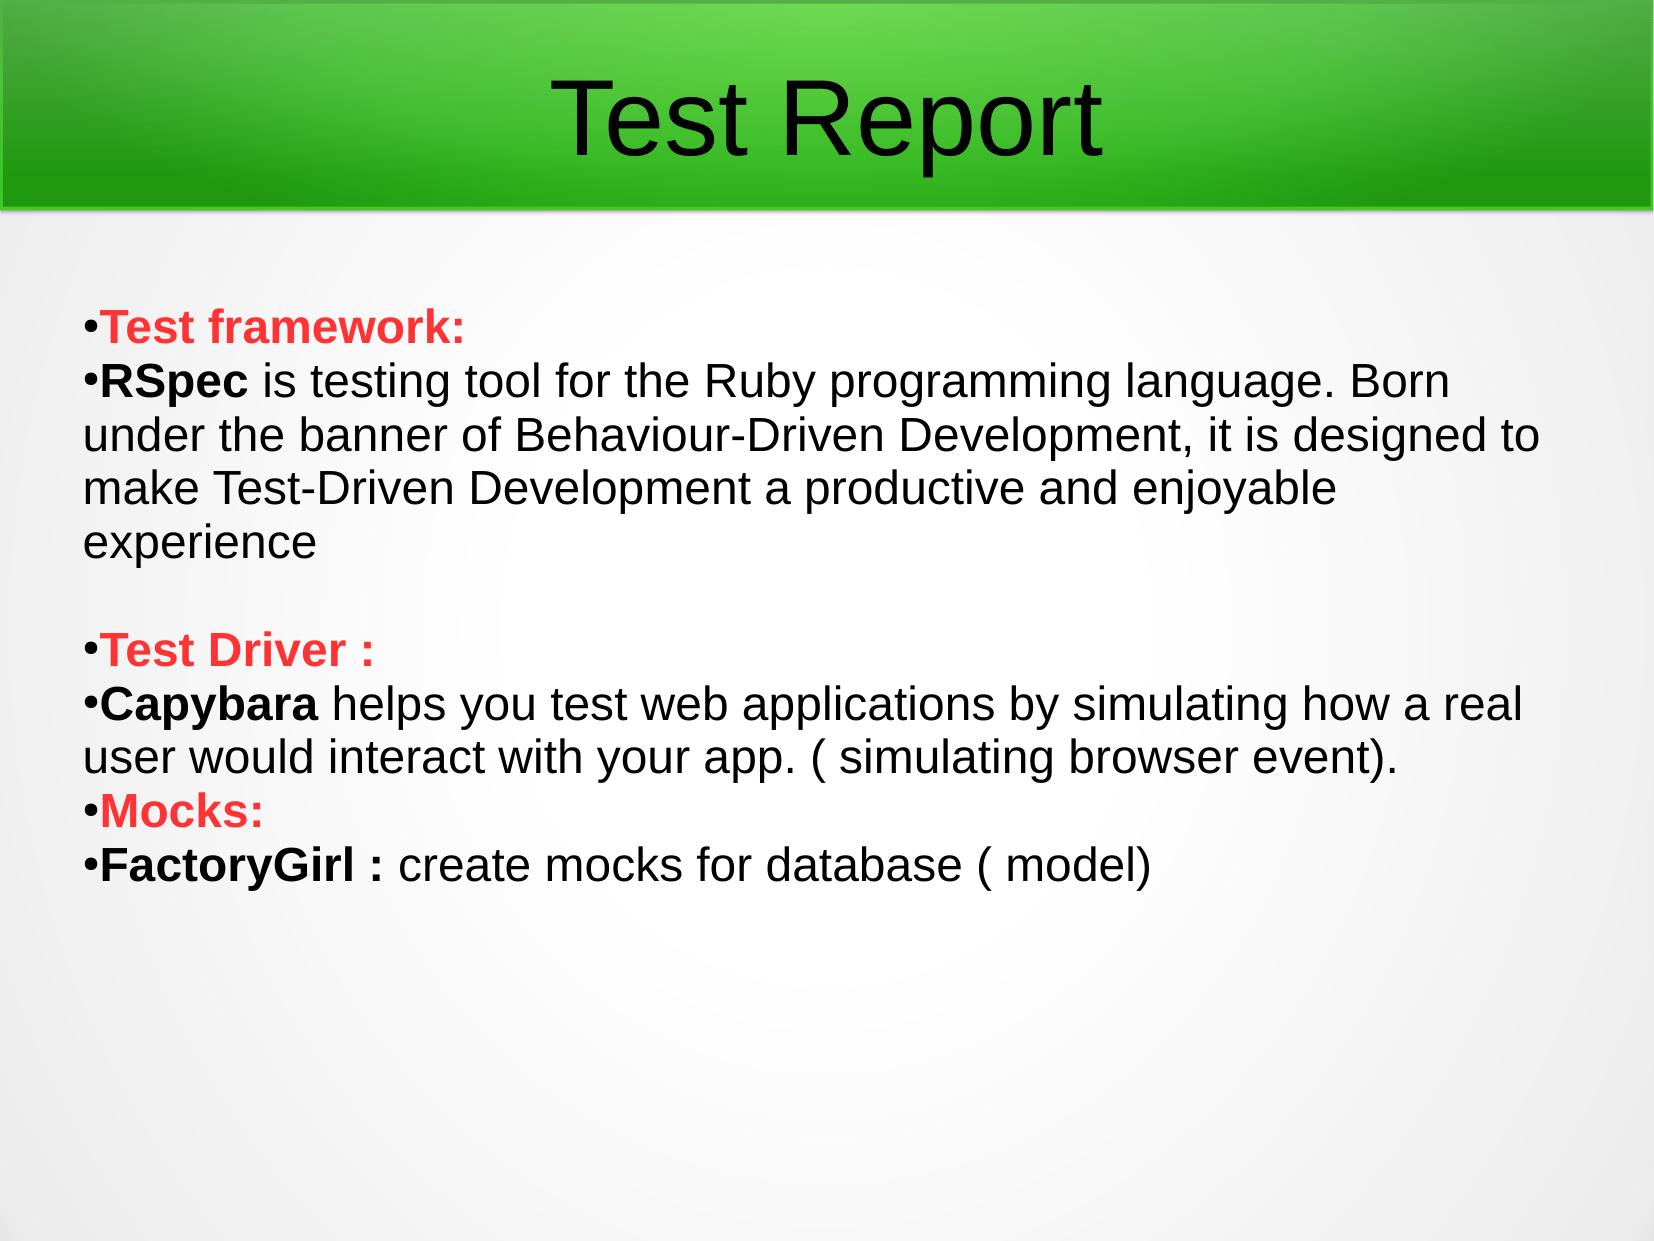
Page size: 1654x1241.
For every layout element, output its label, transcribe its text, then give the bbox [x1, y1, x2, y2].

subtitle Test framework: RSpec is testing tool for the Ruby programming language. Born under the banner of Behaviour-Driven Development, it is designed to make Test-Driven Development a productive and enjoyable experience Test Driver : Capybara helps you test web applications by simulating how a real user would interact with your app. ( simulating browser event). Mocks: FactoryGirl : create mocks for database ( model) [82, 290, 1571, 1010]
title Test Report [82, 47, 1571, 189]
